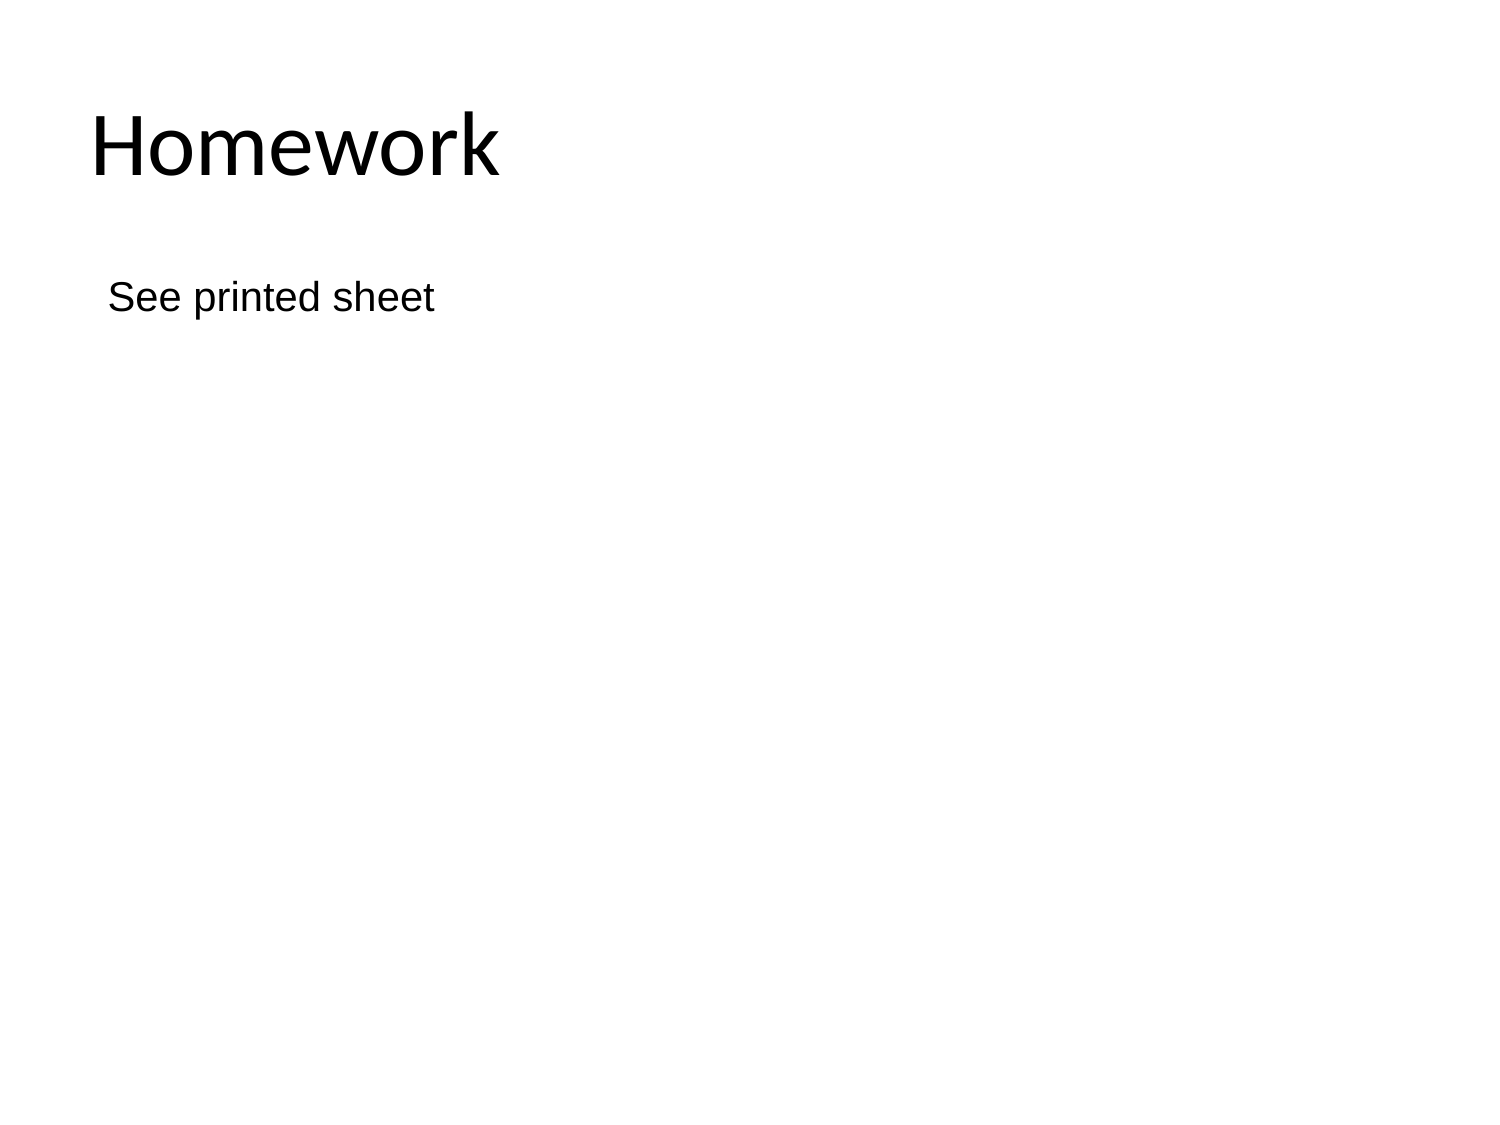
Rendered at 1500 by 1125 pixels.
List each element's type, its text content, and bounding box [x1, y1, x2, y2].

list See printed sheet [75, 262, 1425, 1005]
title Homework [75, 45, 1425, 233]
